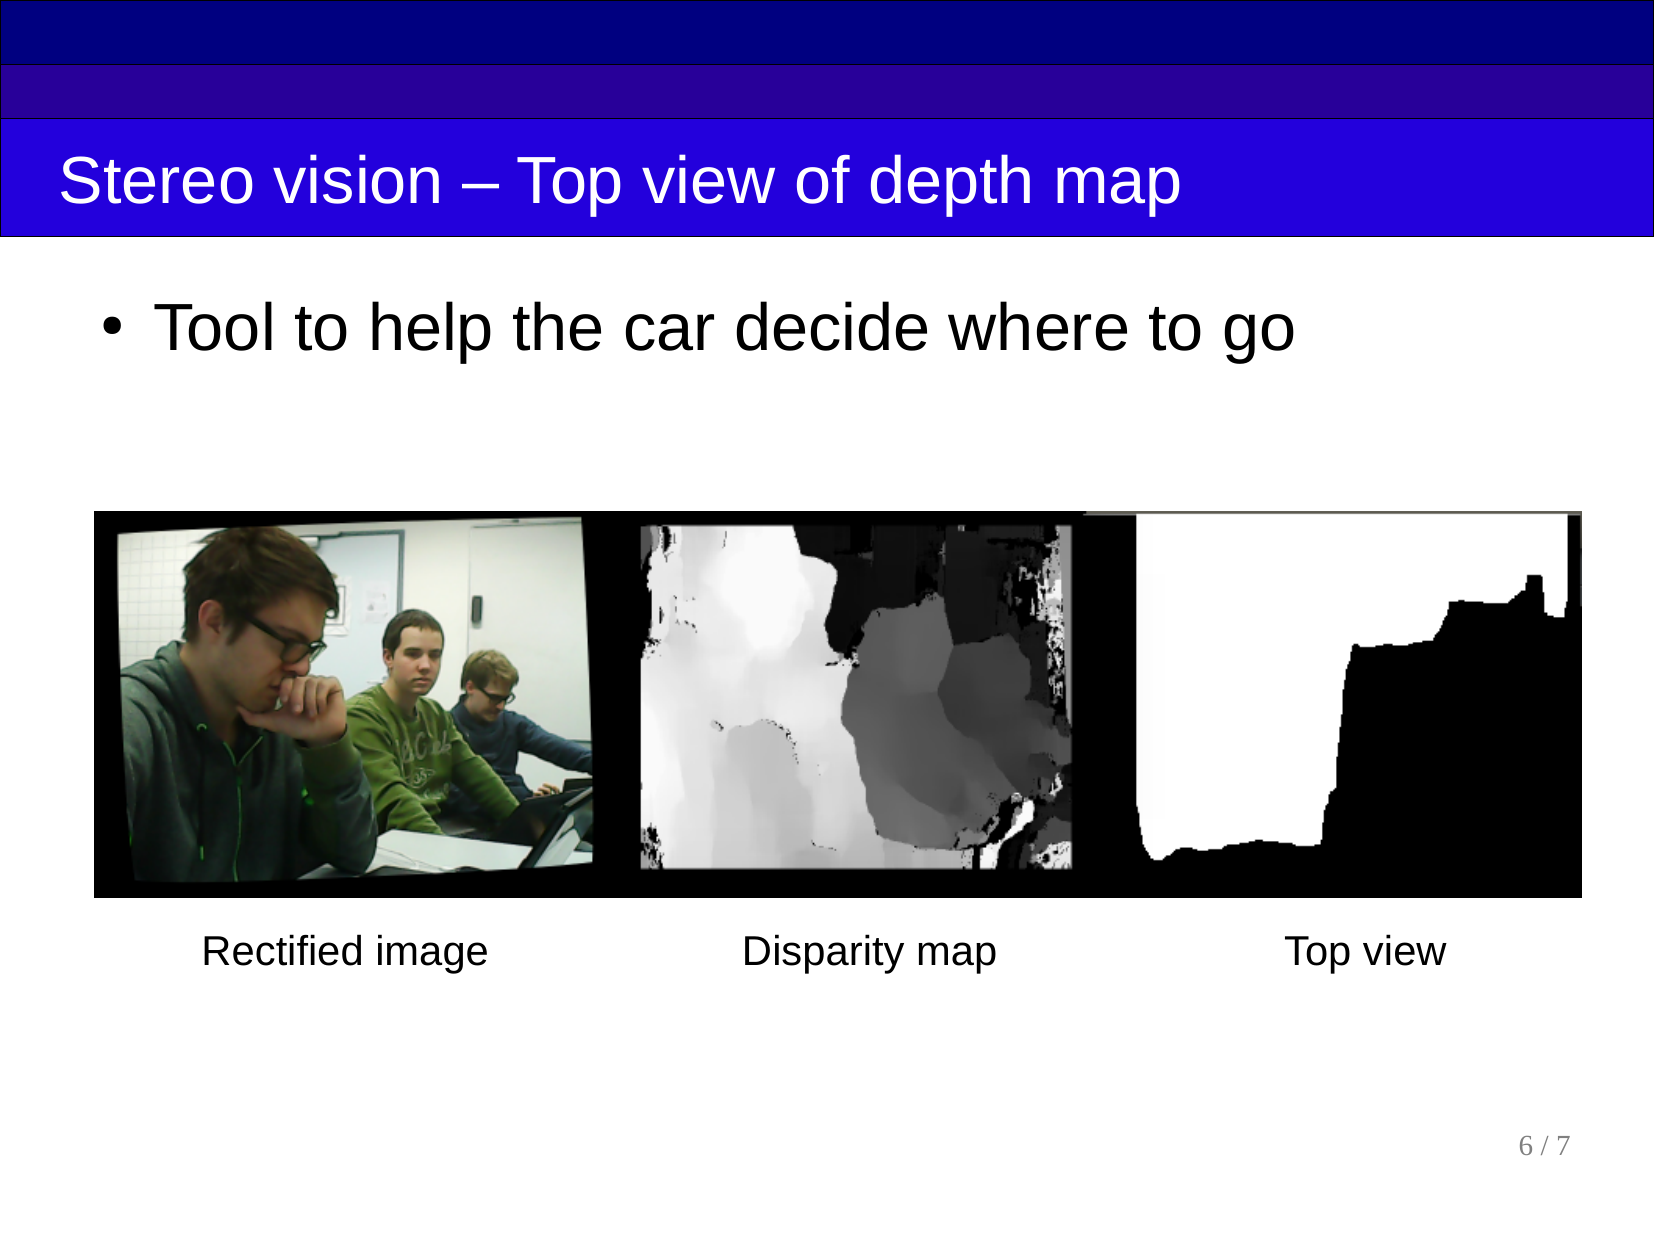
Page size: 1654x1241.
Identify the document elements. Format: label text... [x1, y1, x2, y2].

list Tool to help the car decide where to go [82, 290, 1571, 1109]
picture [94, 511, 1582, 898]
list Rectified image Disparity map Top view [107, 927, 1623, 1016]
title Stereo vision – Top view of depth map [59, 135, 1506, 225]
